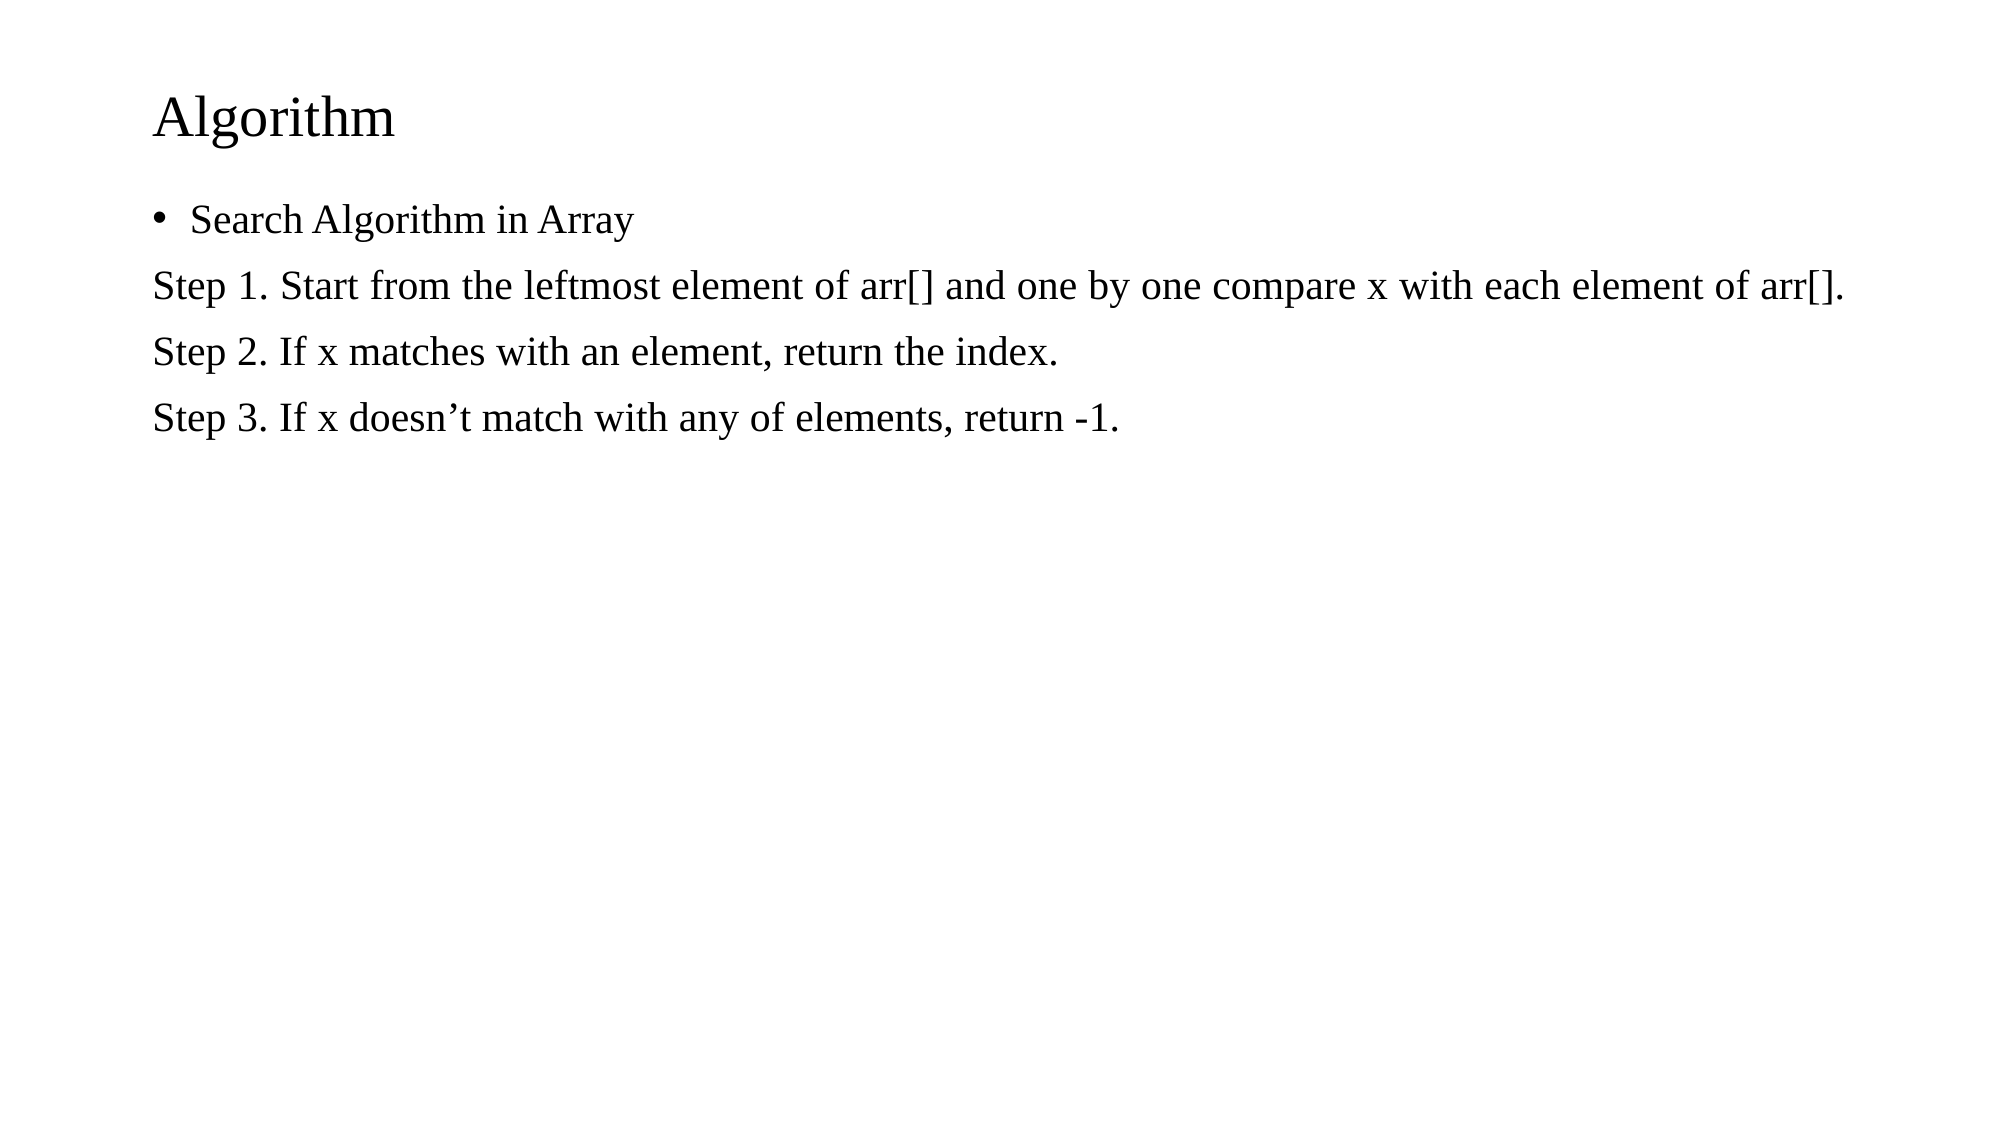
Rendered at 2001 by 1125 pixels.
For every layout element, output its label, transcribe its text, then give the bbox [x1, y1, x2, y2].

list Search Algorithm in Array Step 1. Start from the leftmost element of arr[] and one by one compare x with each element of arr[]. Step 2. If x matches with an element, return the index. Step 3. If x doesn’t match with any of elements, return -1. [137, 189, 1863, 1087]
title Algorithm [137, 59, 1863, 175]
